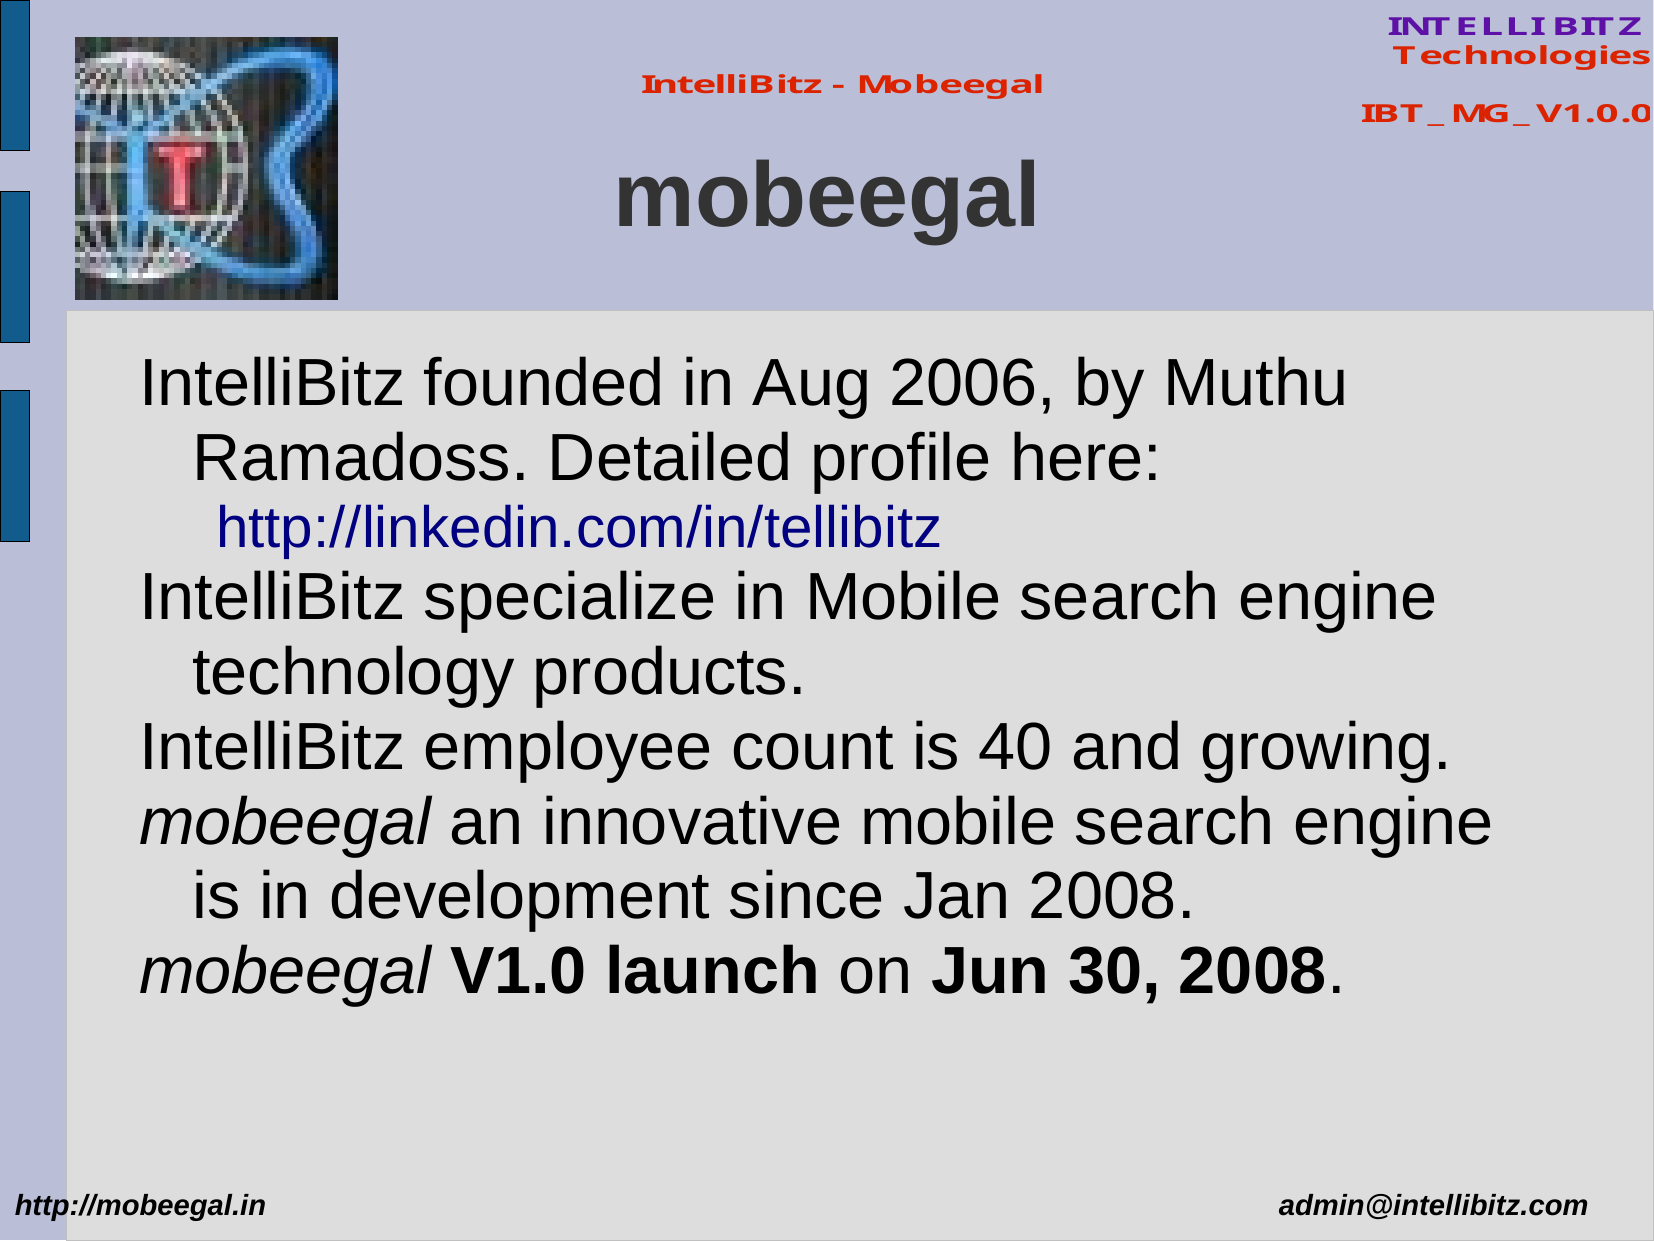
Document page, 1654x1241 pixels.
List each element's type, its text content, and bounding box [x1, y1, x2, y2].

picture [75, 37, 338, 301]
text_box http://mobeegal.in admin@intellibitz.com [0, 1181, 1651, 1234]
chart [28, 12, 1651, 188]
title mobeegal [338, 91, 1534, 299]
list IntelliBitz founded in Aug 2006, by Muthu Ramadoss. Detailed profile here: http://linkedin.com/in/tellibitz IntelliBitz specialize in Mobile search engine technology products. IntelliBitz employee count is 40 and growing. mobeegal an innovative mobile search engine is in development since Jan 2008. mobeegal V1.0 launch on Jun 30, 2008. [121, 344, 1534, 1112]
